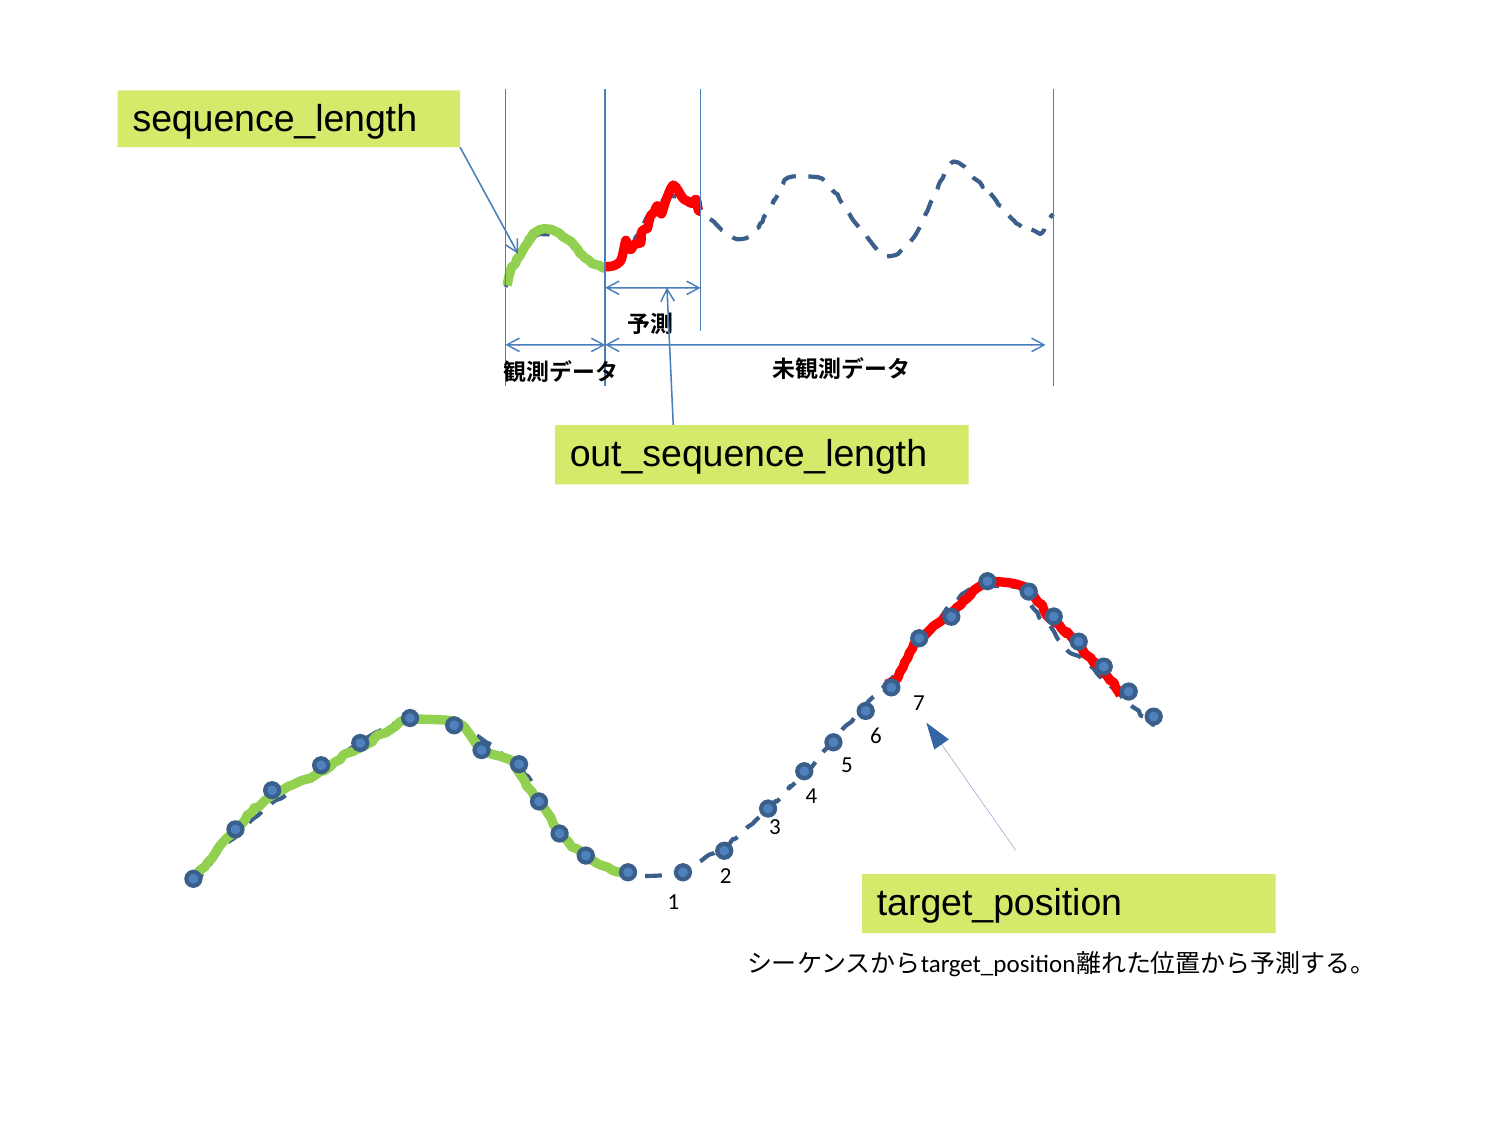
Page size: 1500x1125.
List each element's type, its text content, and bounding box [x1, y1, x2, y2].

text_box [474, 743, 489, 758]
text_box [186, 871, 201, 886]
text_box [265, 783, 280, 798]
text_box [228, 822, 243, 837]
text_box シーケンスからtarget_position離れた位置から予測する。 [732, 940, 1371, 985]
text_box [1121, 684, 1136, 699]
text_box [980, 574, 995, 589]
text_box [353, 735, 368, 751]
text_box [552, 826, 567, 841]
text_box 未観測データ [757, 347, 994, 390]
text_box [717, 843, 732, 853]
text_box 1 [652, 879, 724, 922]
text_box [1021, 584, 1036, 599]
text_box [447, 718, 462, 733]
text_box [797, 764, 812, 772]
text_box [402, 710, 418, 726]
text_box [675, 865, 691, 879]
text_box 観測データ [489, 350, 640, 393]
text_box target_position [862, 874, 1276, 934]
text_box [1096, 659, 1111, 674]
text_box 4 [790, 772, 862, 816]
text_box [1146, 709, 1161, 724]
text_box [511, 757, 527, 772]
text_box [826, 735, 841, 741]
text_box [578, 848, 593, 863]
text_box [1046, 609, 1061, 624]
text_box [620, 865, 636, 880]
text_box [912, 631, 927, 646]
text_box [531, 794, 547, 809]
text_box out_sequence_length [555, 425, 969, 485]
text_box sequence_length [117, 90, 461, 148]
text_box 予測 [669, 302, 722, 345]
text_box [884, 680, 898, 695]
text_box 6 [855, 712, 927, 756]
text_box 7 [898, 680, 970, 723]
text_box [1071, 634, 1086, 649]
text_box 3 [754, 804, 826, 847]
text_box [314, 758, 329, 773]
text_box [858, 703, 873, 712]
text_box [944, 609, 959, 624]
text_box 5 [826, 741, 898, 785]
text_box 2 [705, 853, 776, 896]
text_box 予測 [612, 302, 668, 345]
